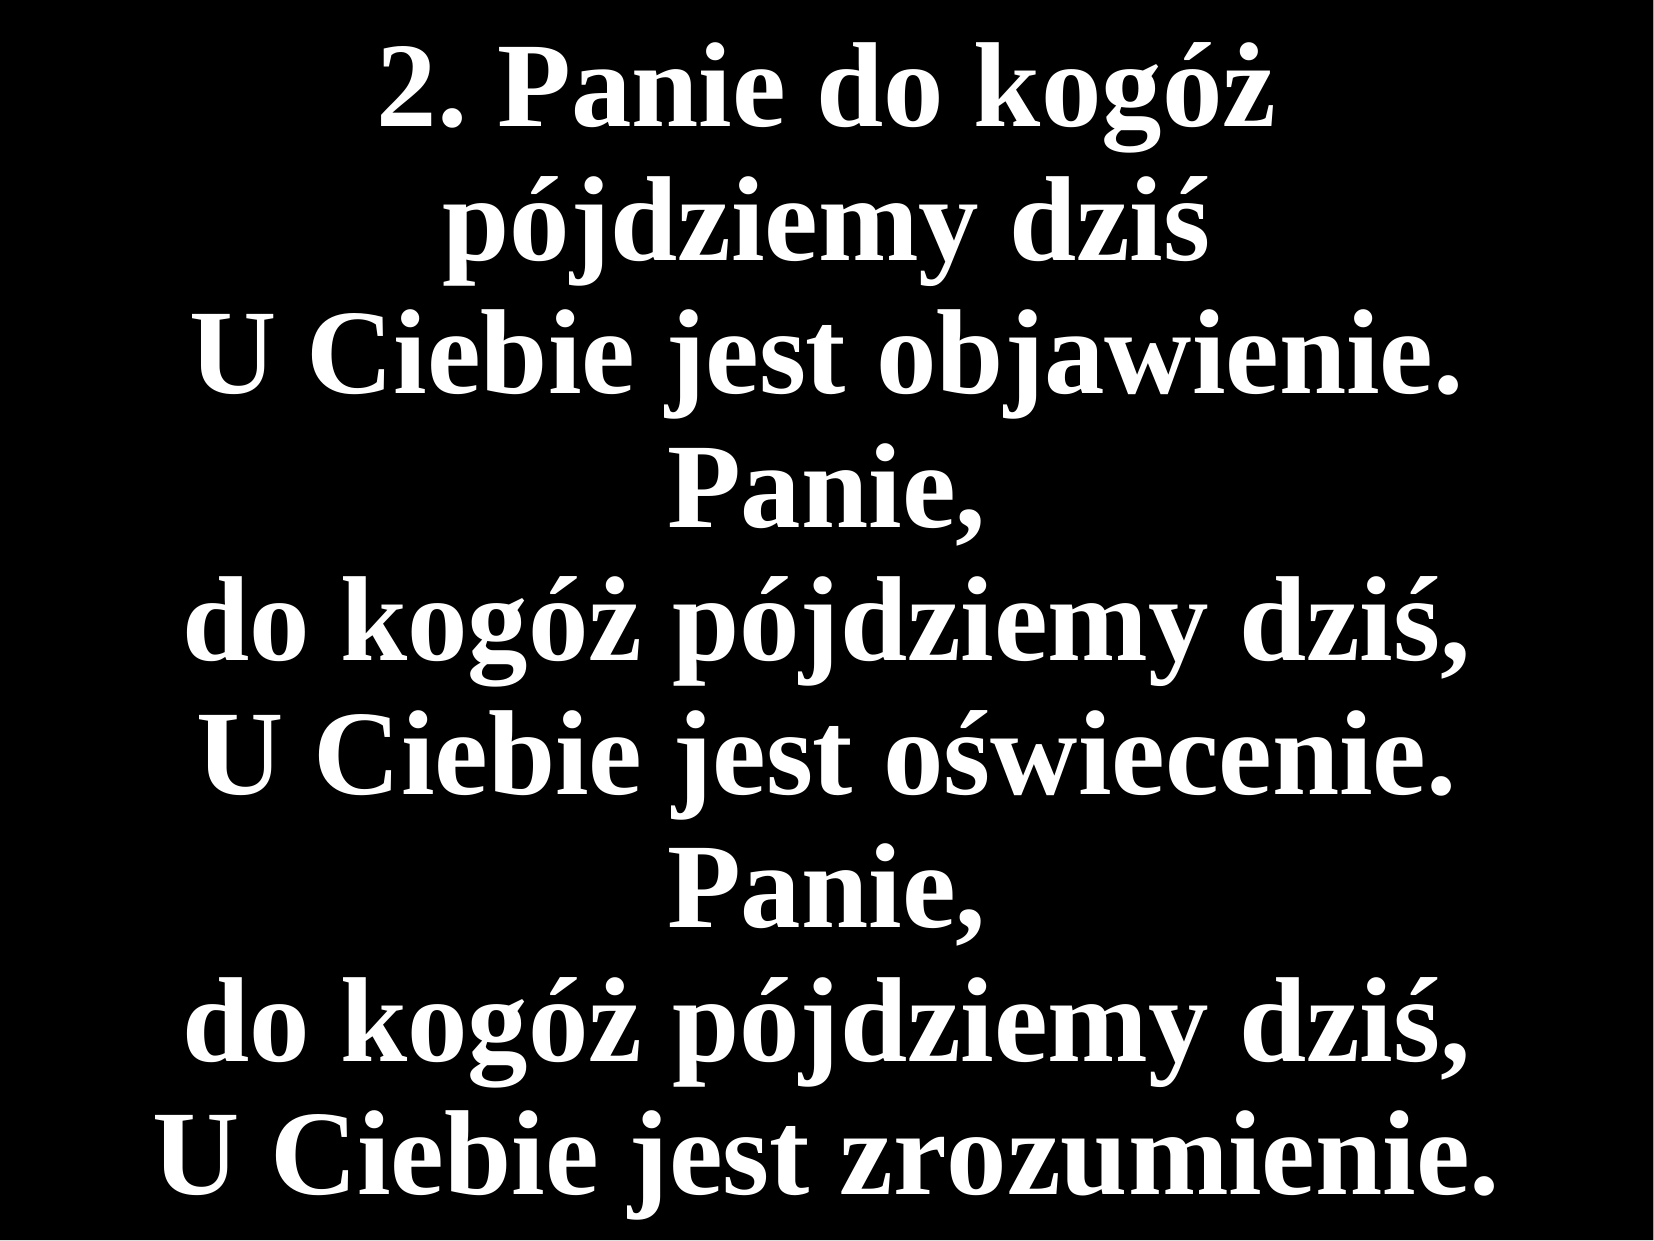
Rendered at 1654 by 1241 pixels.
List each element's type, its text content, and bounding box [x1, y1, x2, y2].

title 2. Panie do kogóż pójdziemy dziś U Ciebie jest objawienie. Panie, do kogóż pójdziemy dziś, U Ciebie jest oświecenie. Panie, do kogóż pójdziemy dziś, U Ciebie jest zrozumienie. [0, 0, 1654, 1241]
